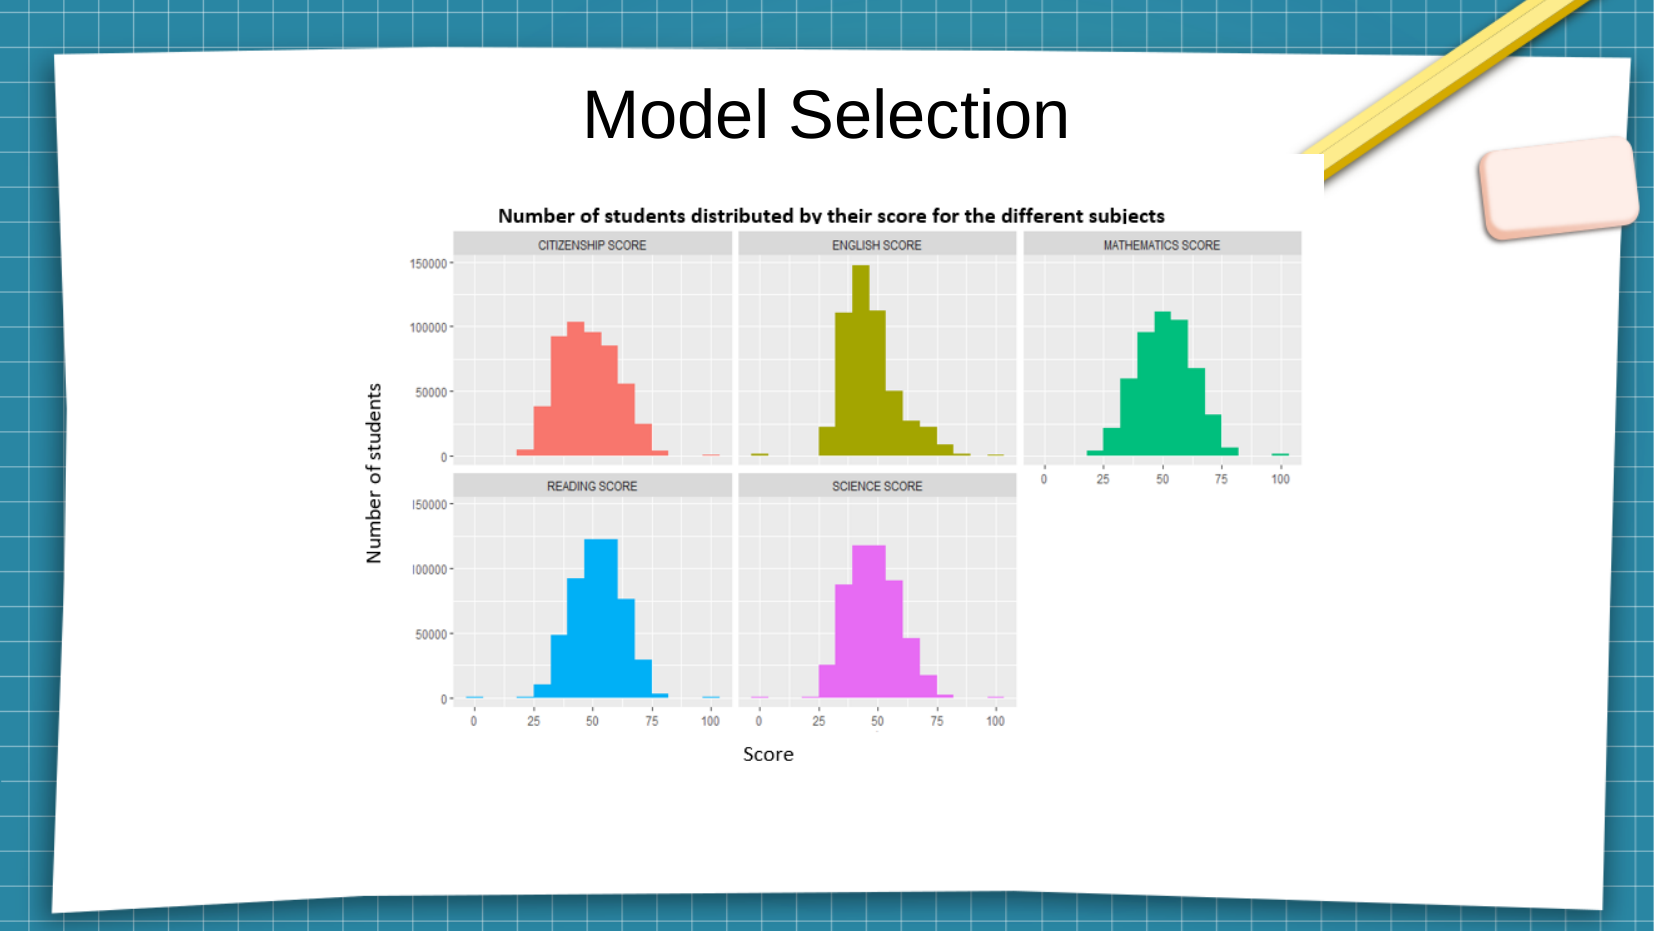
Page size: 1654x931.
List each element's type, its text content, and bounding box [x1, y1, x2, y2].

picture [0, 0, 1654, 931]
title Model Selection [82, 37, 1571, 193]
